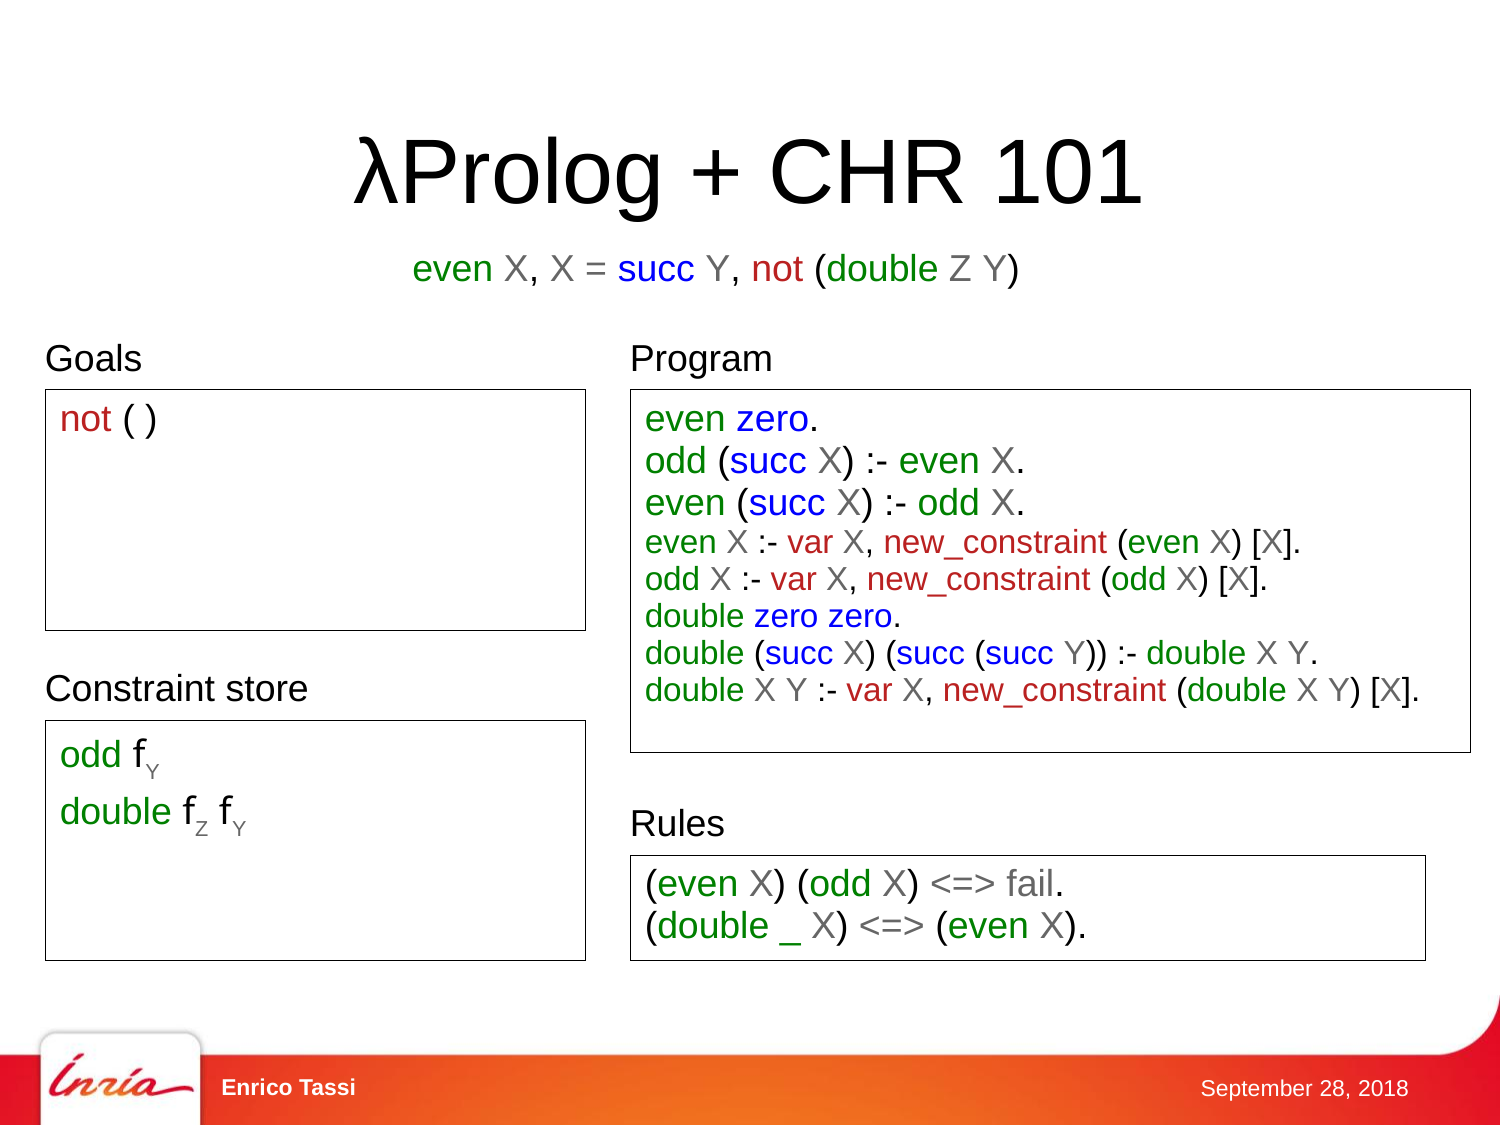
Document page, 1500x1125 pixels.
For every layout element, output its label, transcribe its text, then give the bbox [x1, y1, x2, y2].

text_box even zero. odd (succ X) :- even X. even (succ X) :- odd X. even X :- var X, new_constraint (even X) [X]. odd X :- var X, new_constraint (odd X) [X]. double zero zero. double (succ X) (succ (succ Y)) :- double X Y. double X Y :- var X, new_constraint (double X Y) [X]. [630, 389, 1471, 753]
text_box even X, X = succ Y, not (double Z Y) [397, 239, 1103, 300]
picture [0, 947, 1500, 1125]
text_box (even X) (odd X) <=> fail. (double _ X) <=> (even X). [630, 855, 1426, 961]
text_box Constraint store [30, 660, 324, 717]
text_box odd fY double fZ fY [45, 720, 586, 961]
title λProlog + CHR 101 [131, 77, 1369, 266]
text_box Goals [30, 329, 158, 387]
text_box Program [615, 329, 789, 387]
text_box not ( ) [45, 389, 586, 631]
text_box Rules [615, 795, 789, 852]
